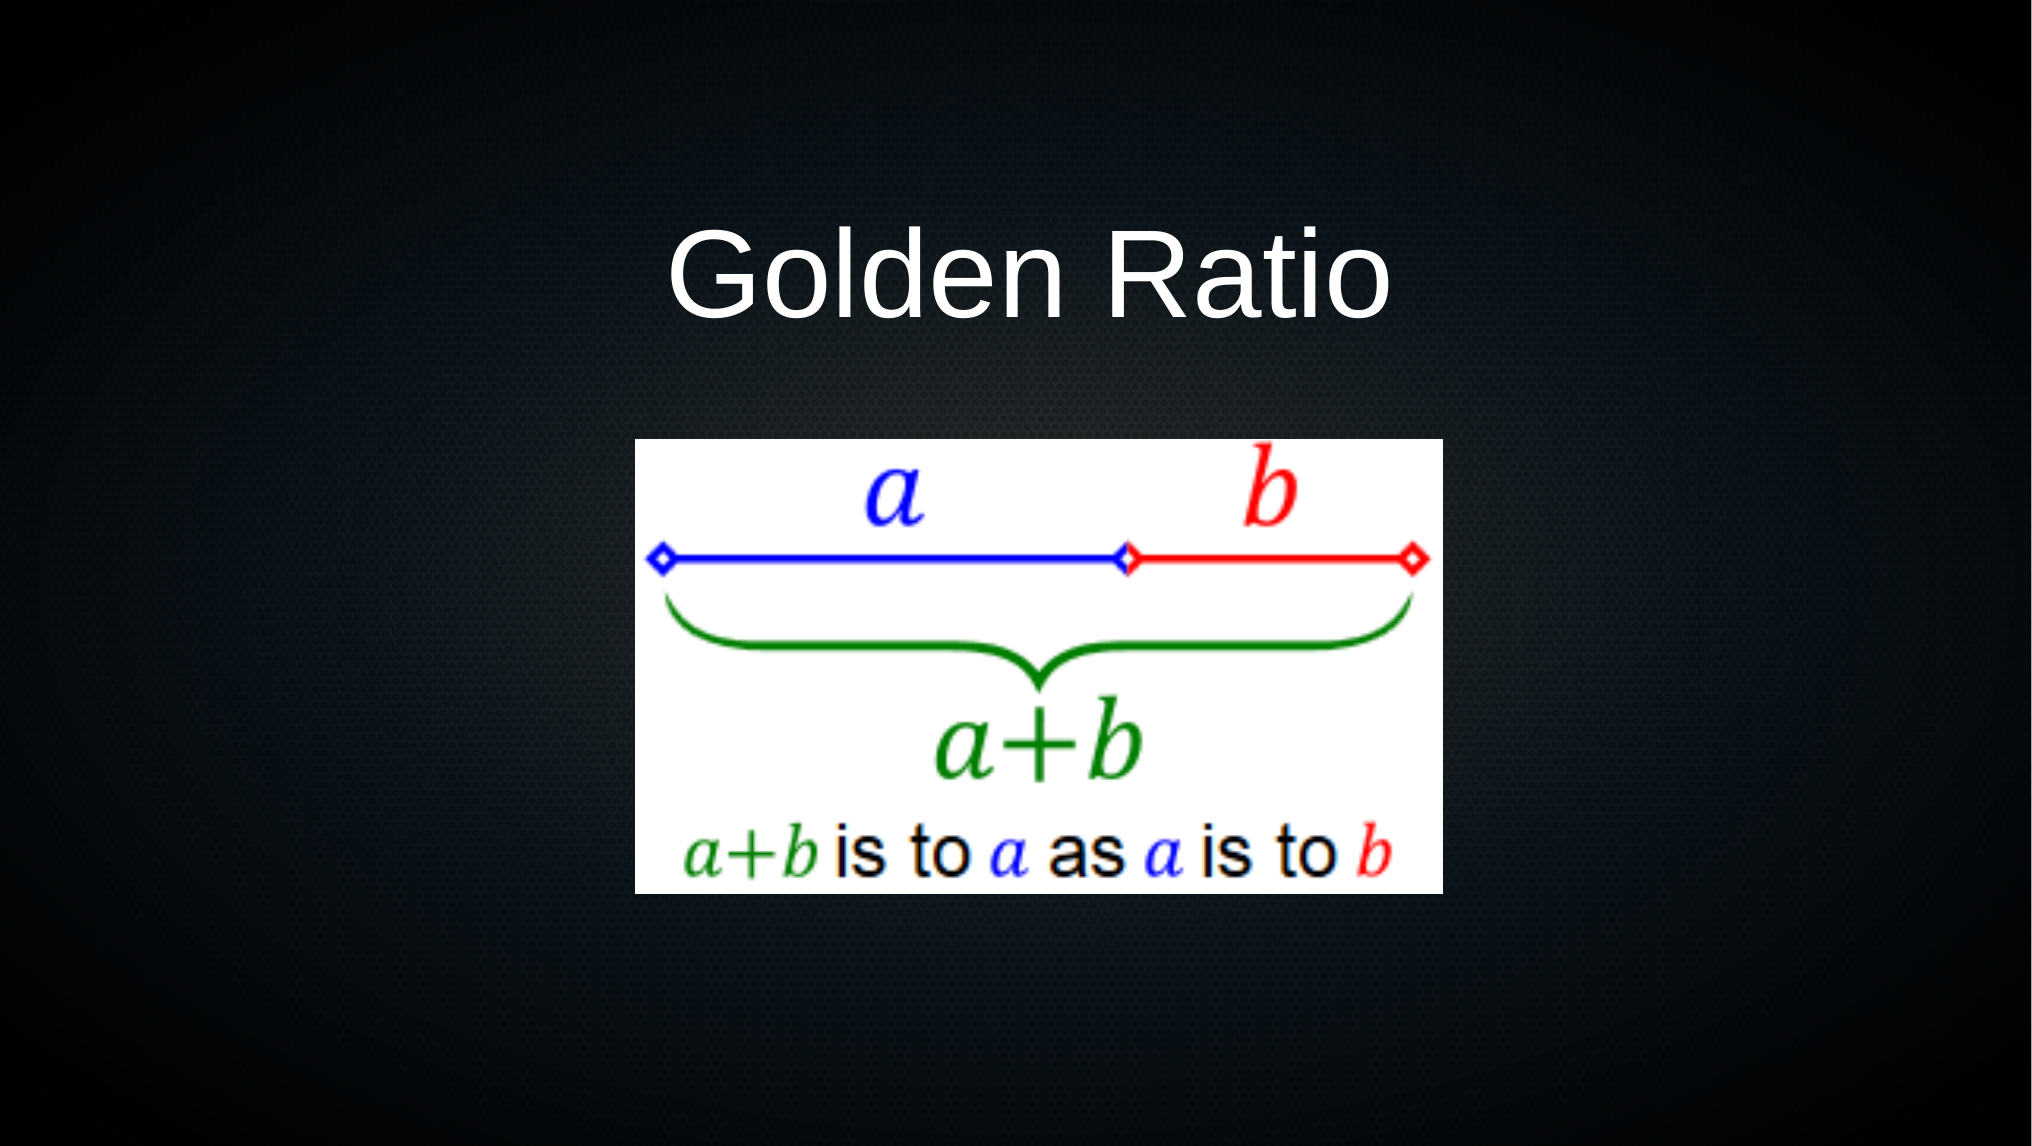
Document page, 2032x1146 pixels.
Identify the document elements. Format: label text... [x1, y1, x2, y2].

picture [0, 0, 2032, 1146]
subtitle Golden Ratio [132, 128, 1928, 421]
